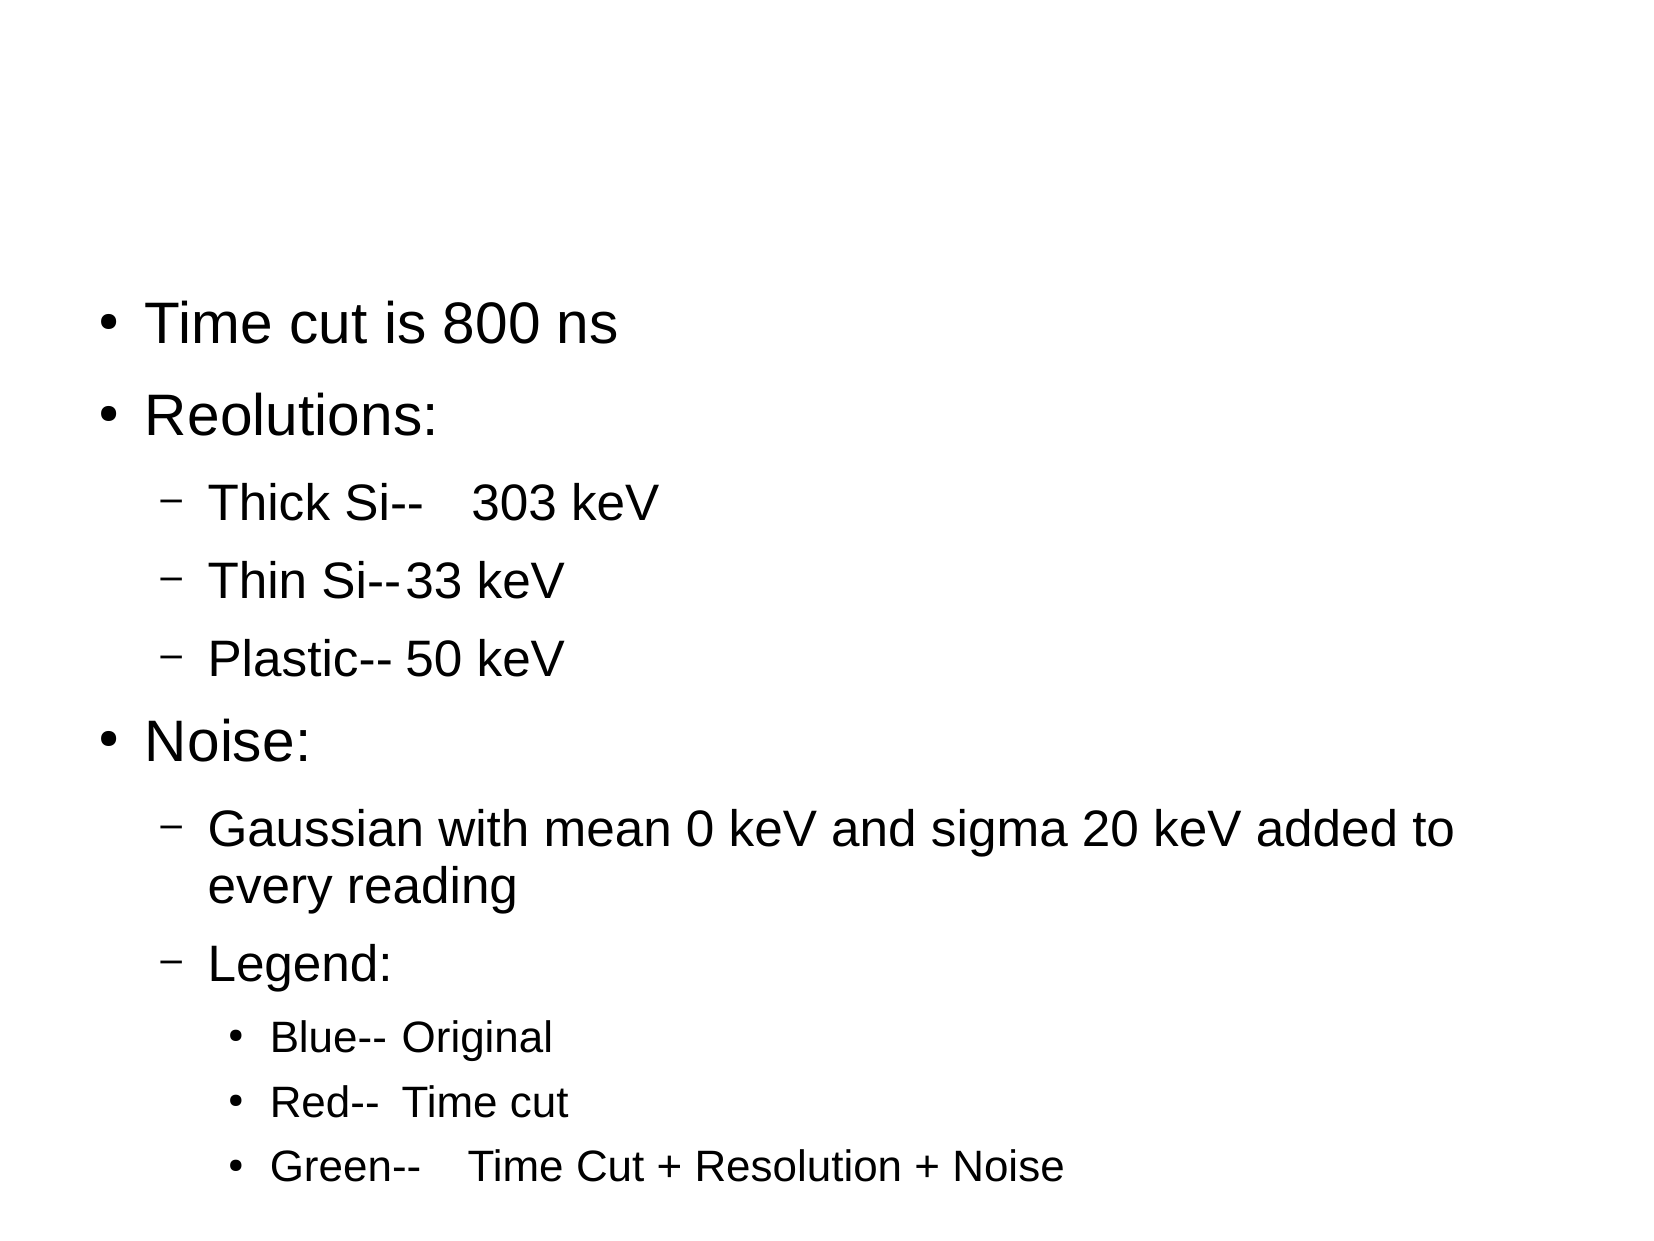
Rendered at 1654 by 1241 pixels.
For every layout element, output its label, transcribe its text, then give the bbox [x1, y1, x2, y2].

list Time cut is 800 ns Reolutions: Thick Si-- 303 keV Thin Si-- 33 keV Plastic-- 50 keV Noise: Gaussian with mean 0 keV and sigma 20 keV added to every reading Legend: Blue-- Original Red-- Time cut Green-- Time Cut + Resolution + Noise [82, 290, 1571, 1201]
